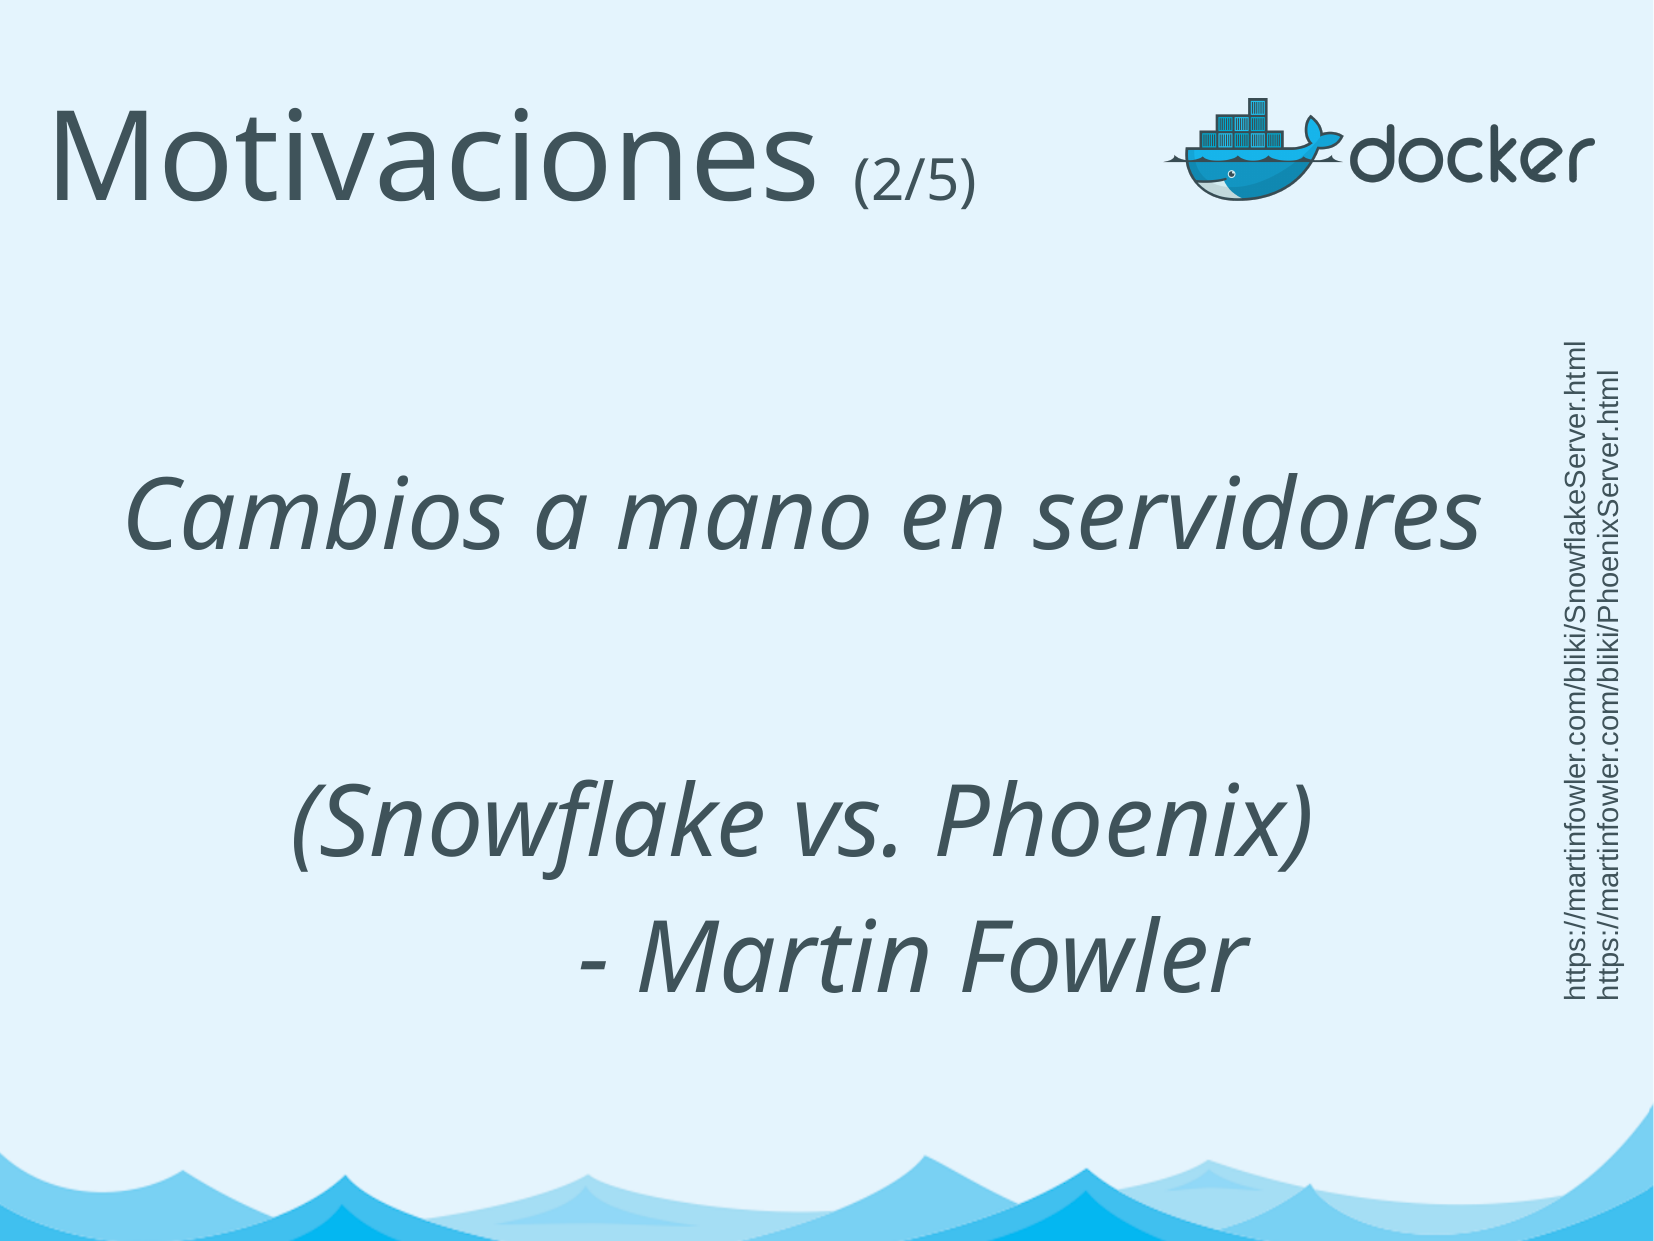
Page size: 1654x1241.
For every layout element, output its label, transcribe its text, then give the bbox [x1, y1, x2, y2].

picture [0, 1101, 1654, 1241]
text_box Cambios a mano en servidores (Snowflake vs. Phoenix) - Martin Fowler [106, 435, 1583, 1054]
picture [1163, 98, 1595, 201]
text_box Motivaciones (2/5) [30, 59, 935, 252]
text_box https://martinfowler.com/bliki/SnowflakeServer.html https://martinfowler.com/bliki/PhoenixServer.html [1551, 118, 1654, 1016]
